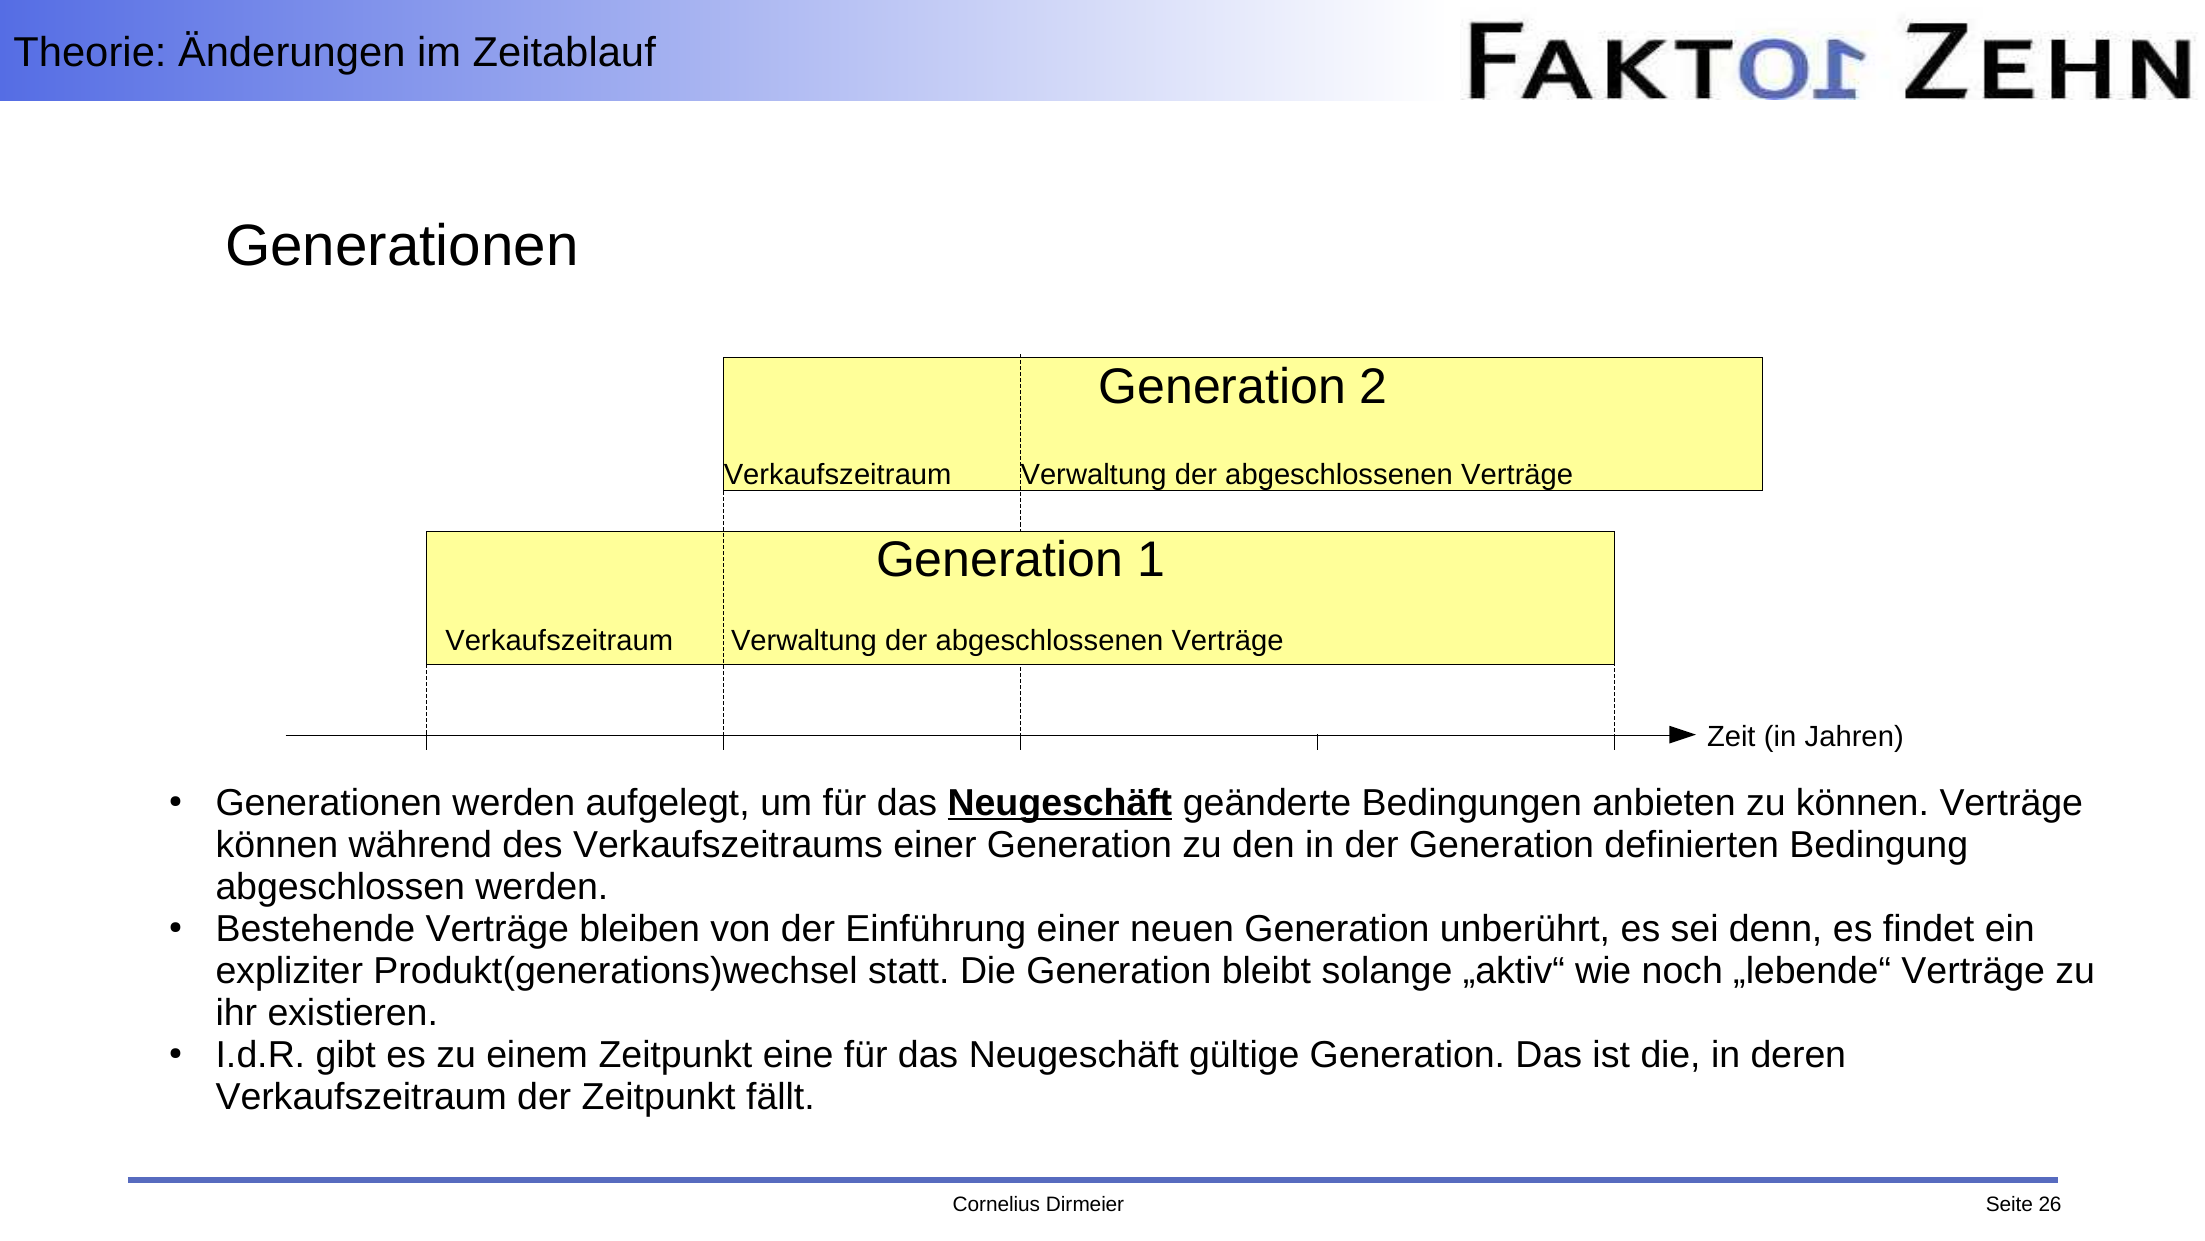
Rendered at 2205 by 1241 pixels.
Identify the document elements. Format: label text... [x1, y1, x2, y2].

text_box Verkaufszeitraum [445, 623, 724, 657]
text_box Zeit (in Jahren) [1707, 719, 1967, 753]
title Generationen [225, 142, 1981, 349]
text_box Generation 2 [723, 357, 1763, 491]
title Theorie: Änderungen im Zeitablauf [13, 0, 1769, 104]
text_box Generation 1 [426, 531, 1615, 665]
text_box Verwaltung der abgeschlossenen Verträge [1020, 457, 1745, 491]
text_box Verkaufszeitraum [723, 457, 1003, 491]
picture [1769, 7, 2202, 100]
text_box Verwaltung der abgeschlossenen Verträge [731, 623, 1455, 657]
text_box Generationen werden aufgelegt, um für das Neugeschäft geänderte Bedingungen anbieten zu können. Verträge können während des Verkaufszeitraums einer Generation zu den in der Generation definierten Bedingung abgeschlossen werden. Bestehende Verträge bleiben von der Einführung einer neuen Generation unberührt, es sei denn, es findet ein expliziter Produkt(generations)wechsel statt. Die Generation bleibt solange „aktiv“ wie noch „lebende“ Verträge zu ihr existieren. I.d.R. gibt es zu einem Zeitpunkt eine für das Neugeschäft gültige Generation. Das ist die, in deren Verkaufszeitraum der Zeitpunkt fällt. [74, 781, 2097, 1167]
